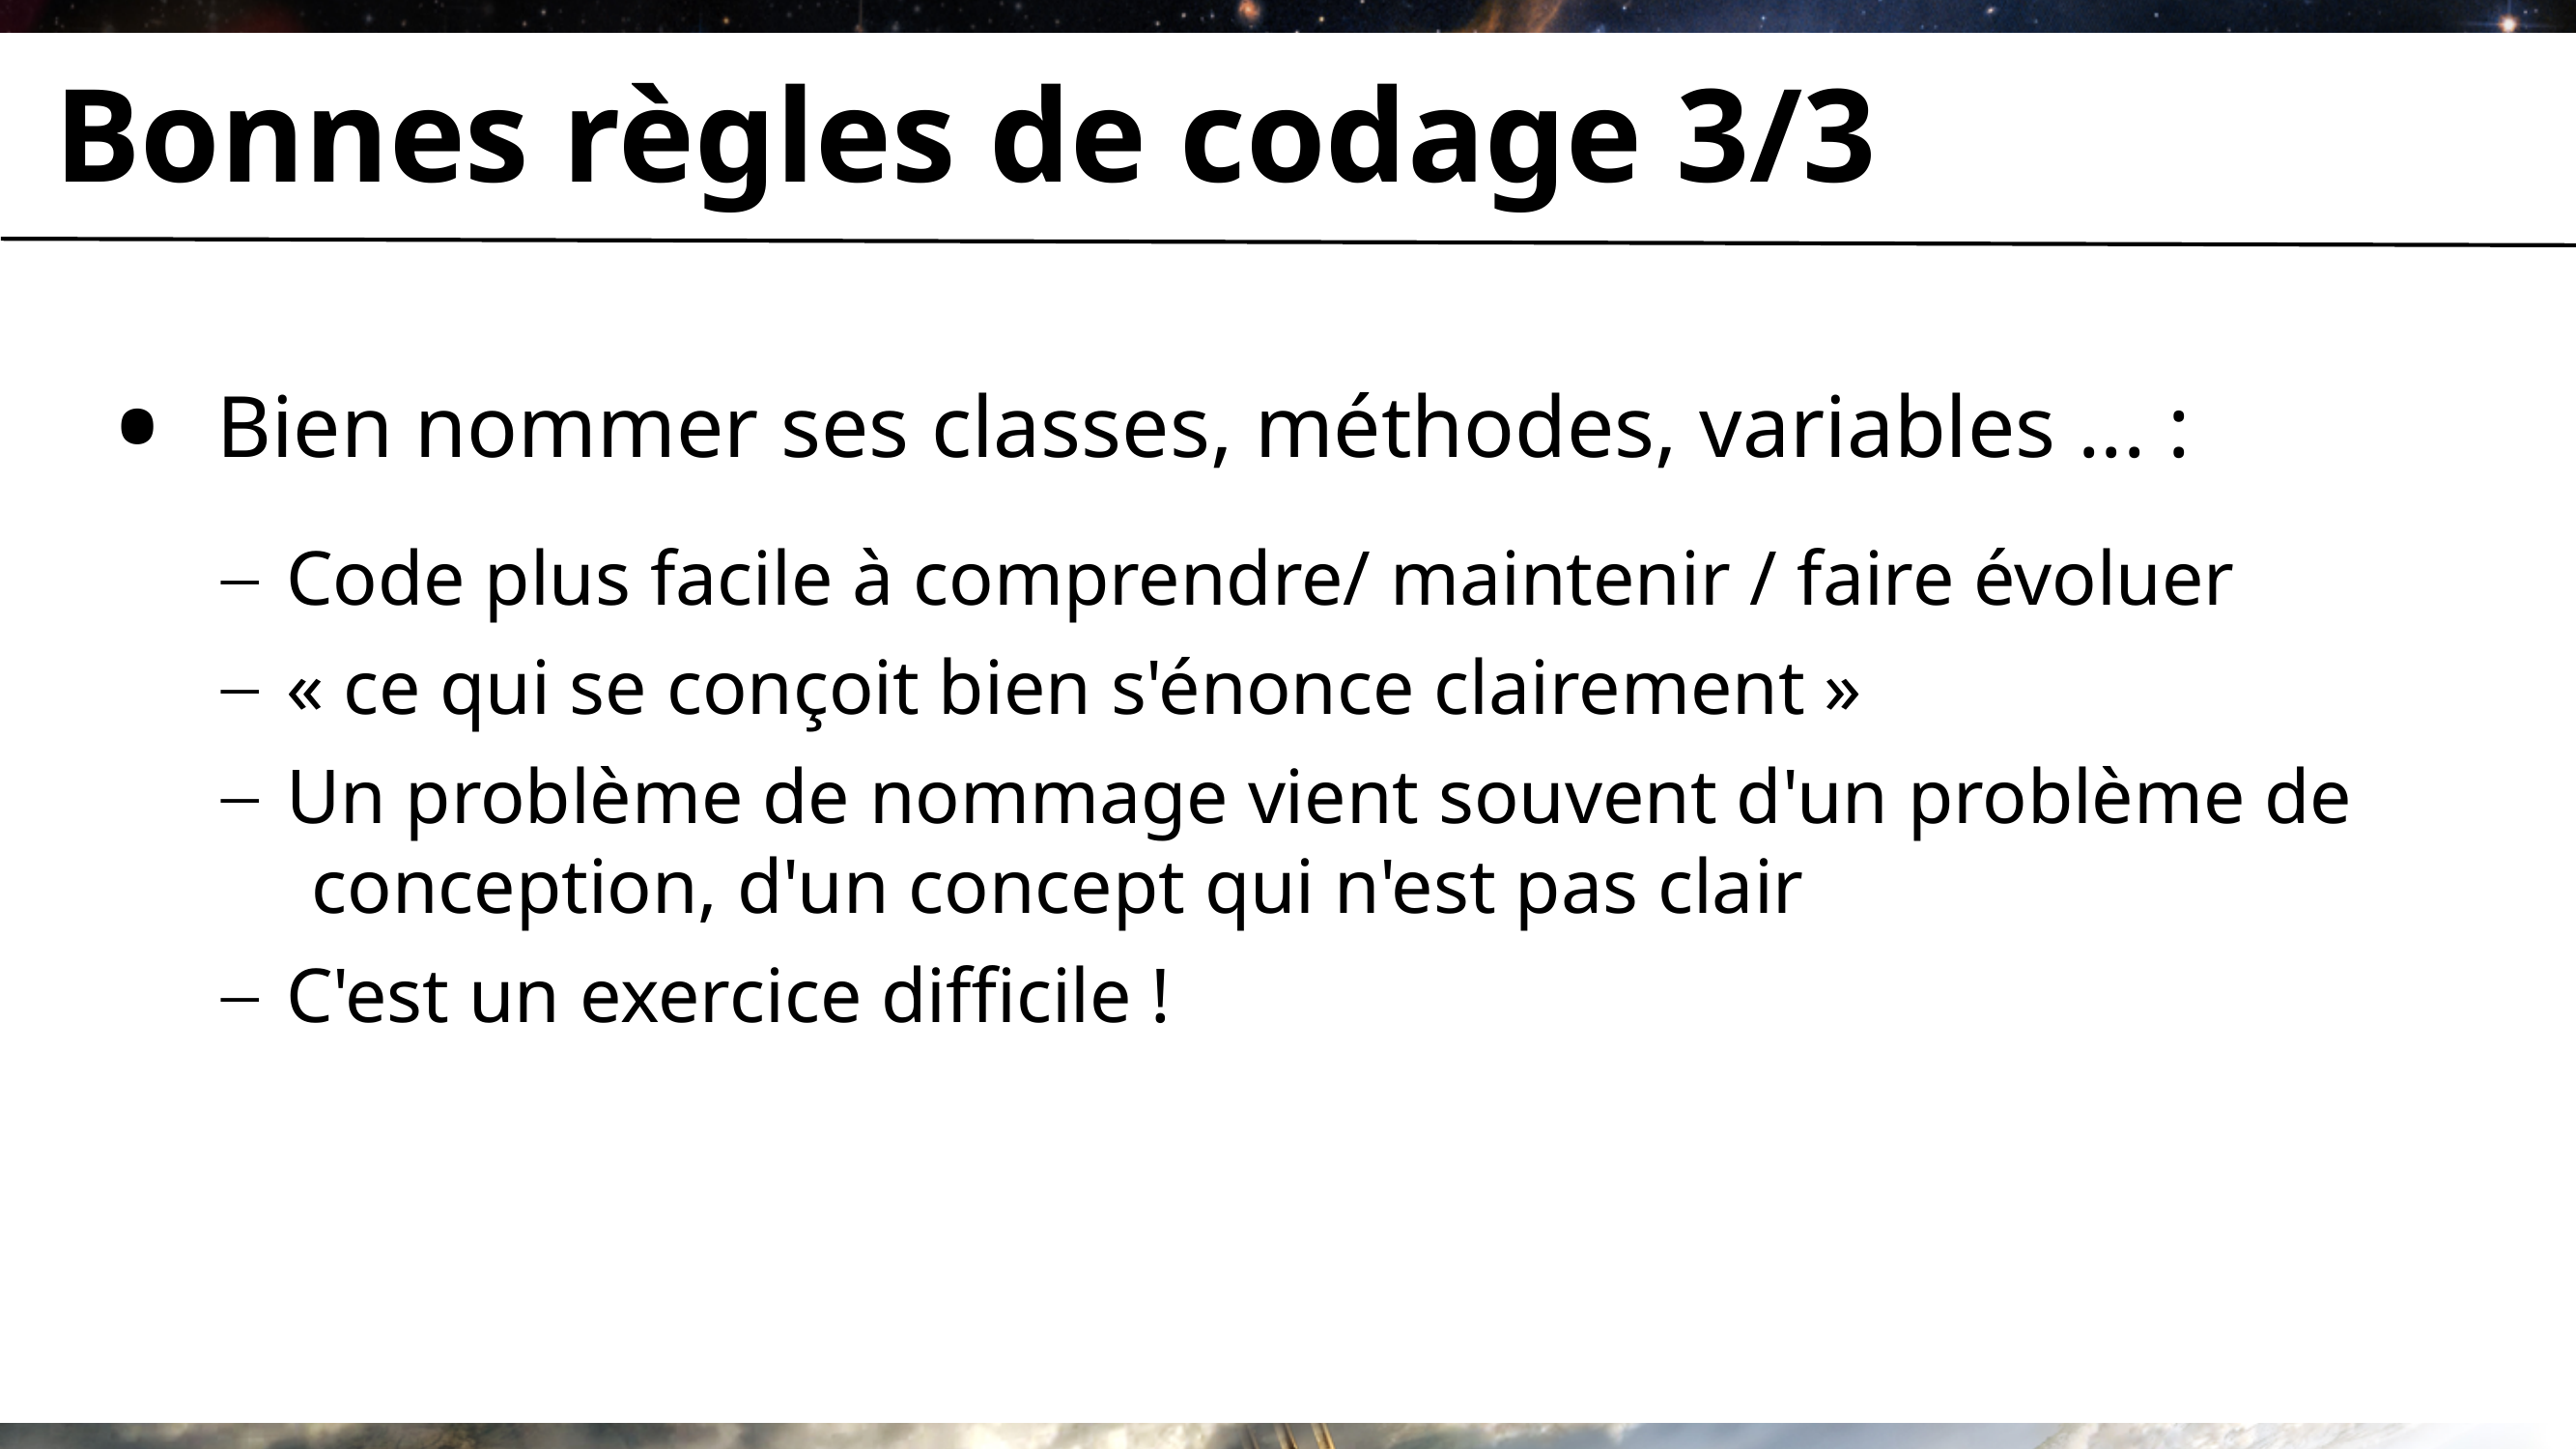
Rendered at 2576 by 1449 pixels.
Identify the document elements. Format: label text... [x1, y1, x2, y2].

picture [0, 0, 2576, 33]
list Bien nommer ses classes, méthodes, variables ... : Code plus facile à comprendre/ maintenir / faire évoluer « ce qui se conçoit bien s'énonce clairement » Un problème de nommage vient souvent d'un problème de conception, d'un concept qui n'est pas clair C'est un exercice difficile ! [68, 364, 2468, 1164]
picture [0, 1423, 2576, 1449]
title Bonnes règles de codage 3/3 [45, 12, 2528, 250]
